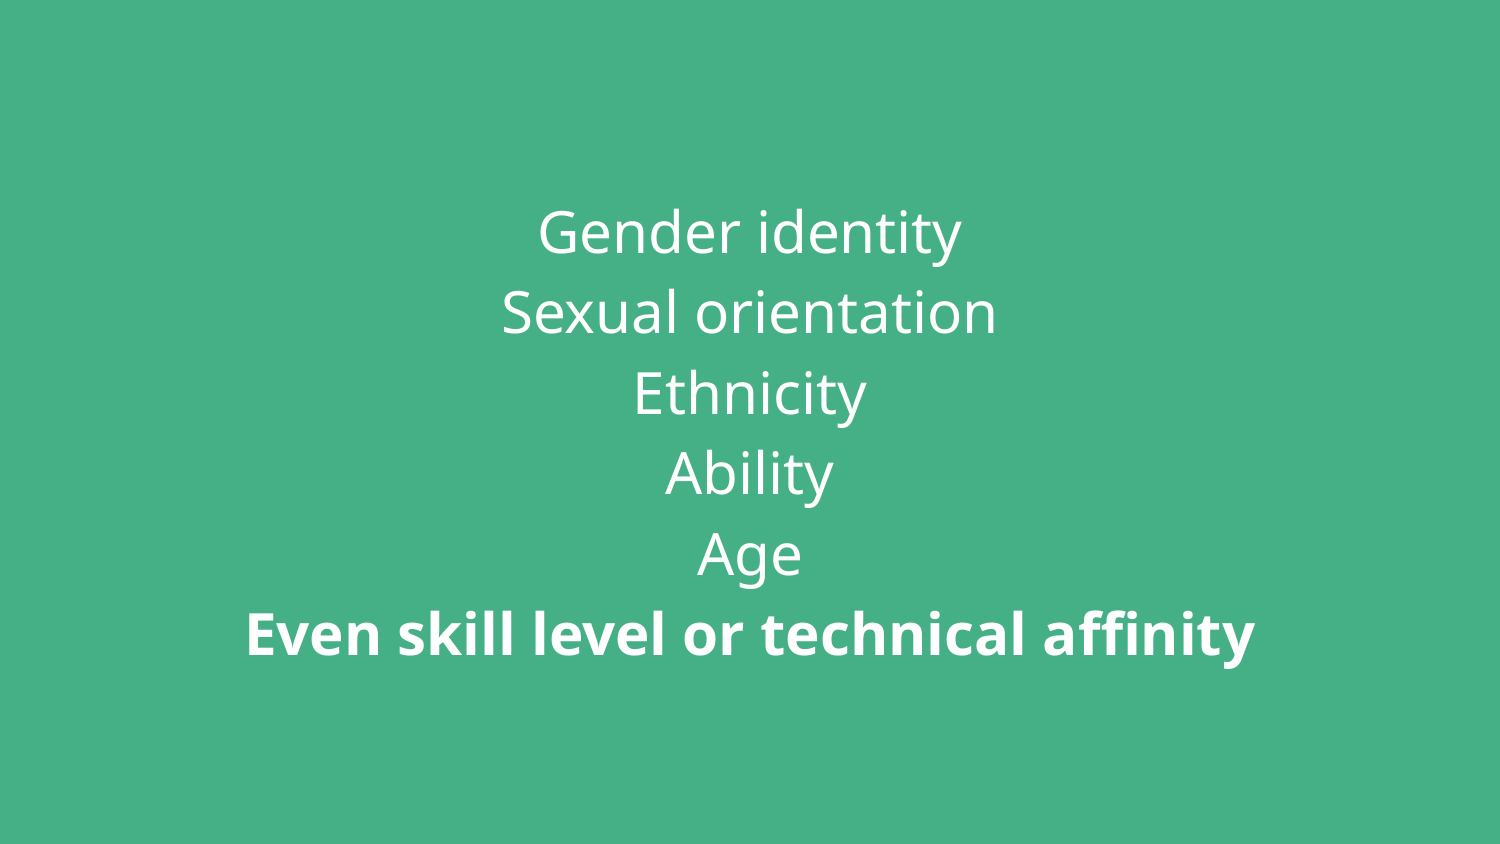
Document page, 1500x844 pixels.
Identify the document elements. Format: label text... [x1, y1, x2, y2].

title Gender identity Sexual orientation Ethnicity Ability Age Even skill level or technical affinity [51, 41, 1449, 811]
